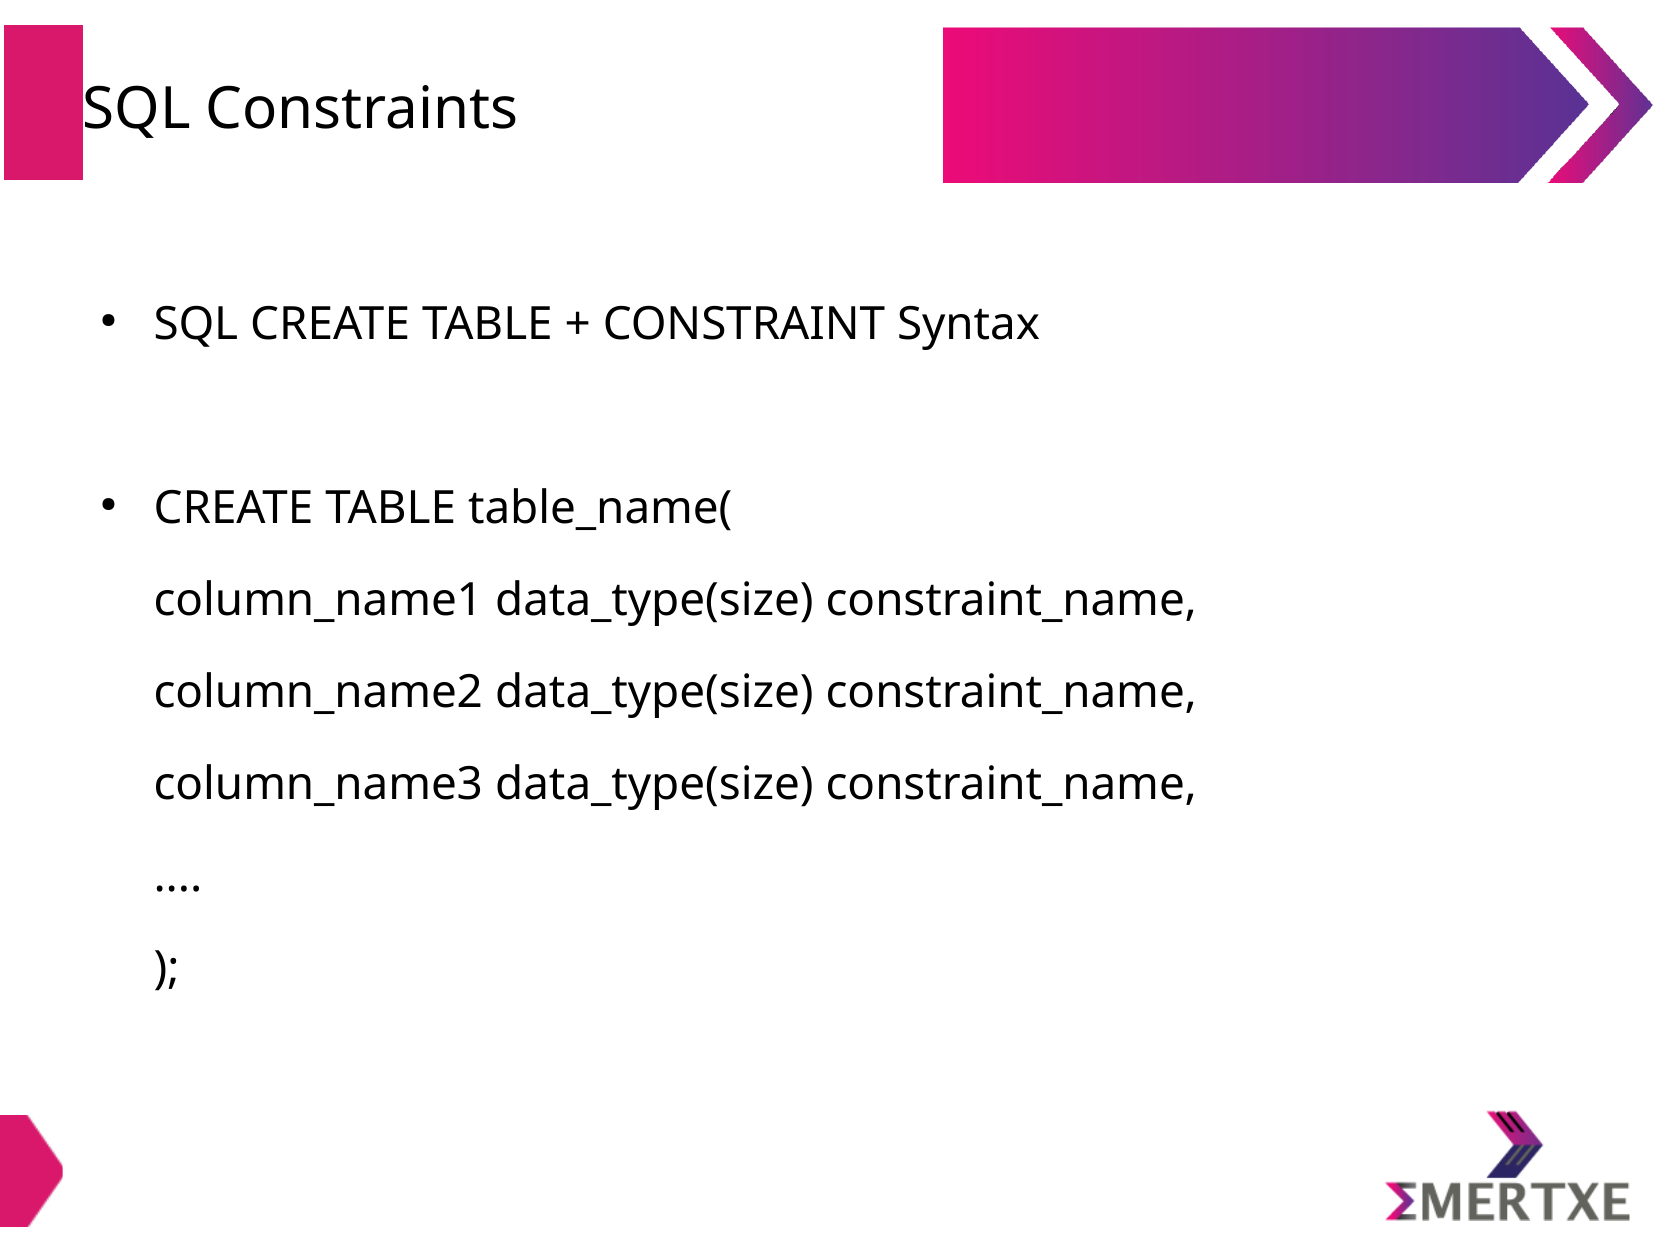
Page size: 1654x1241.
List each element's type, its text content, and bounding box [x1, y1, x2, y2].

title SQL Constraints [82, 2, 1571, 210]
picture [1571, 27, 1653, 183]
list SQL CREATE TABLE + CONSTRAINT Syntax CREATE TABLE table_name( column_name1 data_type(size) constraint_name, column_name2 data_type(size) constraint_name, column_name3 data_type(size) constraint_name, .... ); [82, 290, 1571, 1010]
picture [1385, 1107, 1631, 1221]
